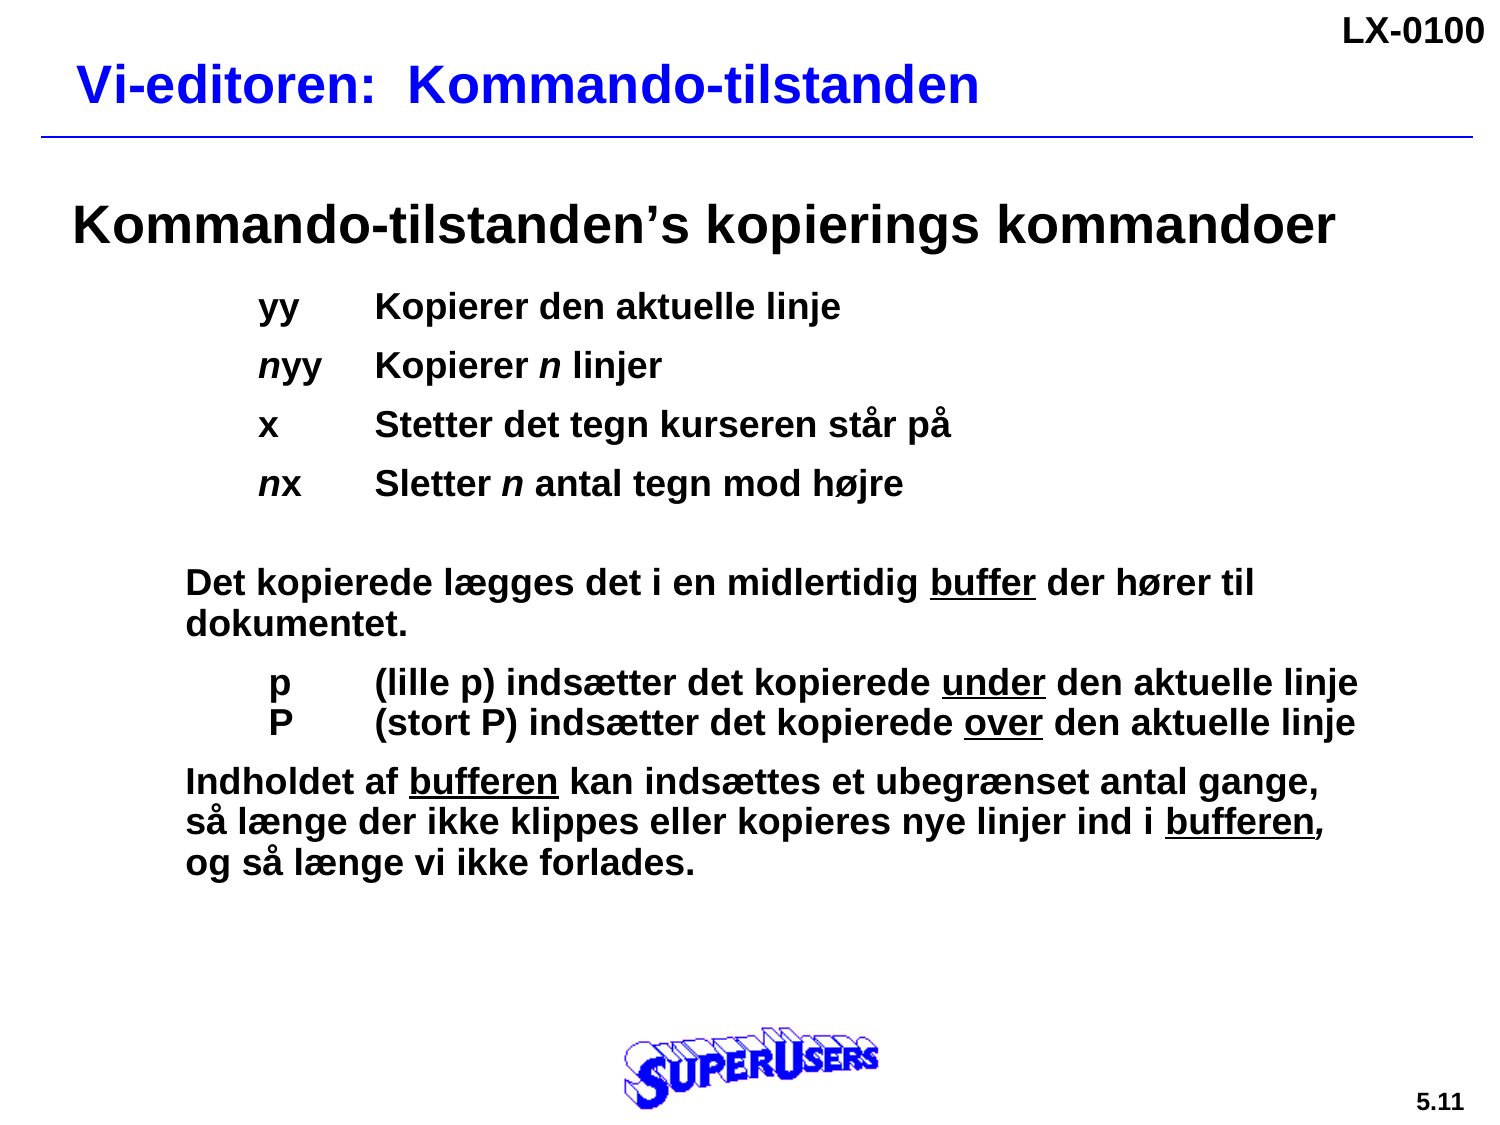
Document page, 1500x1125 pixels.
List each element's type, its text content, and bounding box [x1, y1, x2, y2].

picture [620, 1064, 880, 1111]
list yy Kopierer den aktuelle linje nyy Kopierer n linjer x Stetter det tegn kurseren står på nx Sletter n antal tegn mod højre Det kopierede lægges det i en midlertidig buffer der hører til dokumentet. p (lille p) indsætter det kopierede under den aktuelle linje P (stort P) indsætter det kopierede over den aktuelle linje Indholdet af bufferen kan indsættes et ubegrænset antal gange, så længe der ikke klippes eller kopieres nye linjer ind i bufferen, og så længe vi ikke forlades. [185, 287, 1362, 1064]
title Vi-editoren: Kommando-tilstanden [76, 39, 1424, 126]
list Kommando-tilstanden’s kopierings kommandoer [58, 189, 1388, 266]
